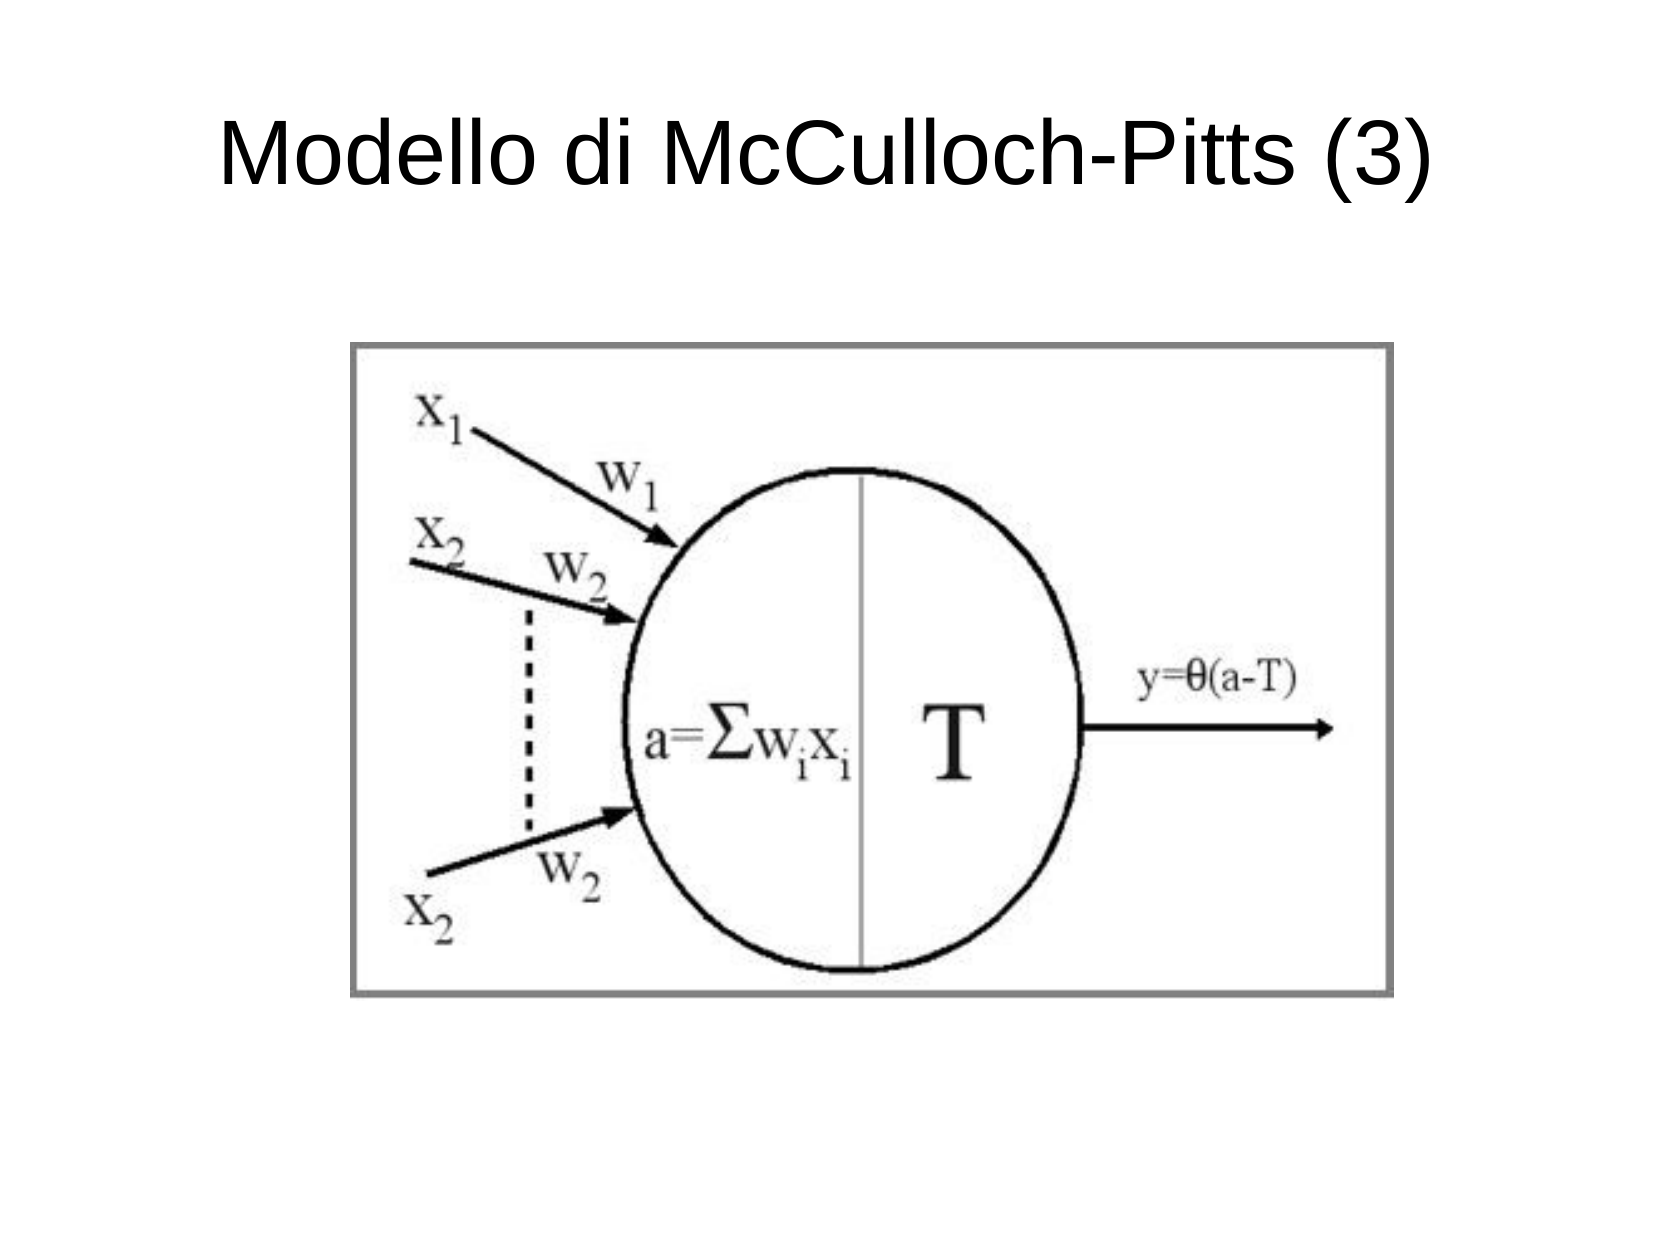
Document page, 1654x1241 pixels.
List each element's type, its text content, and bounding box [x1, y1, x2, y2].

picture [350, 342, 1394, 1001]
title Modello di McCulloch-Pitts (3) [82, 49, 1571, 257]
